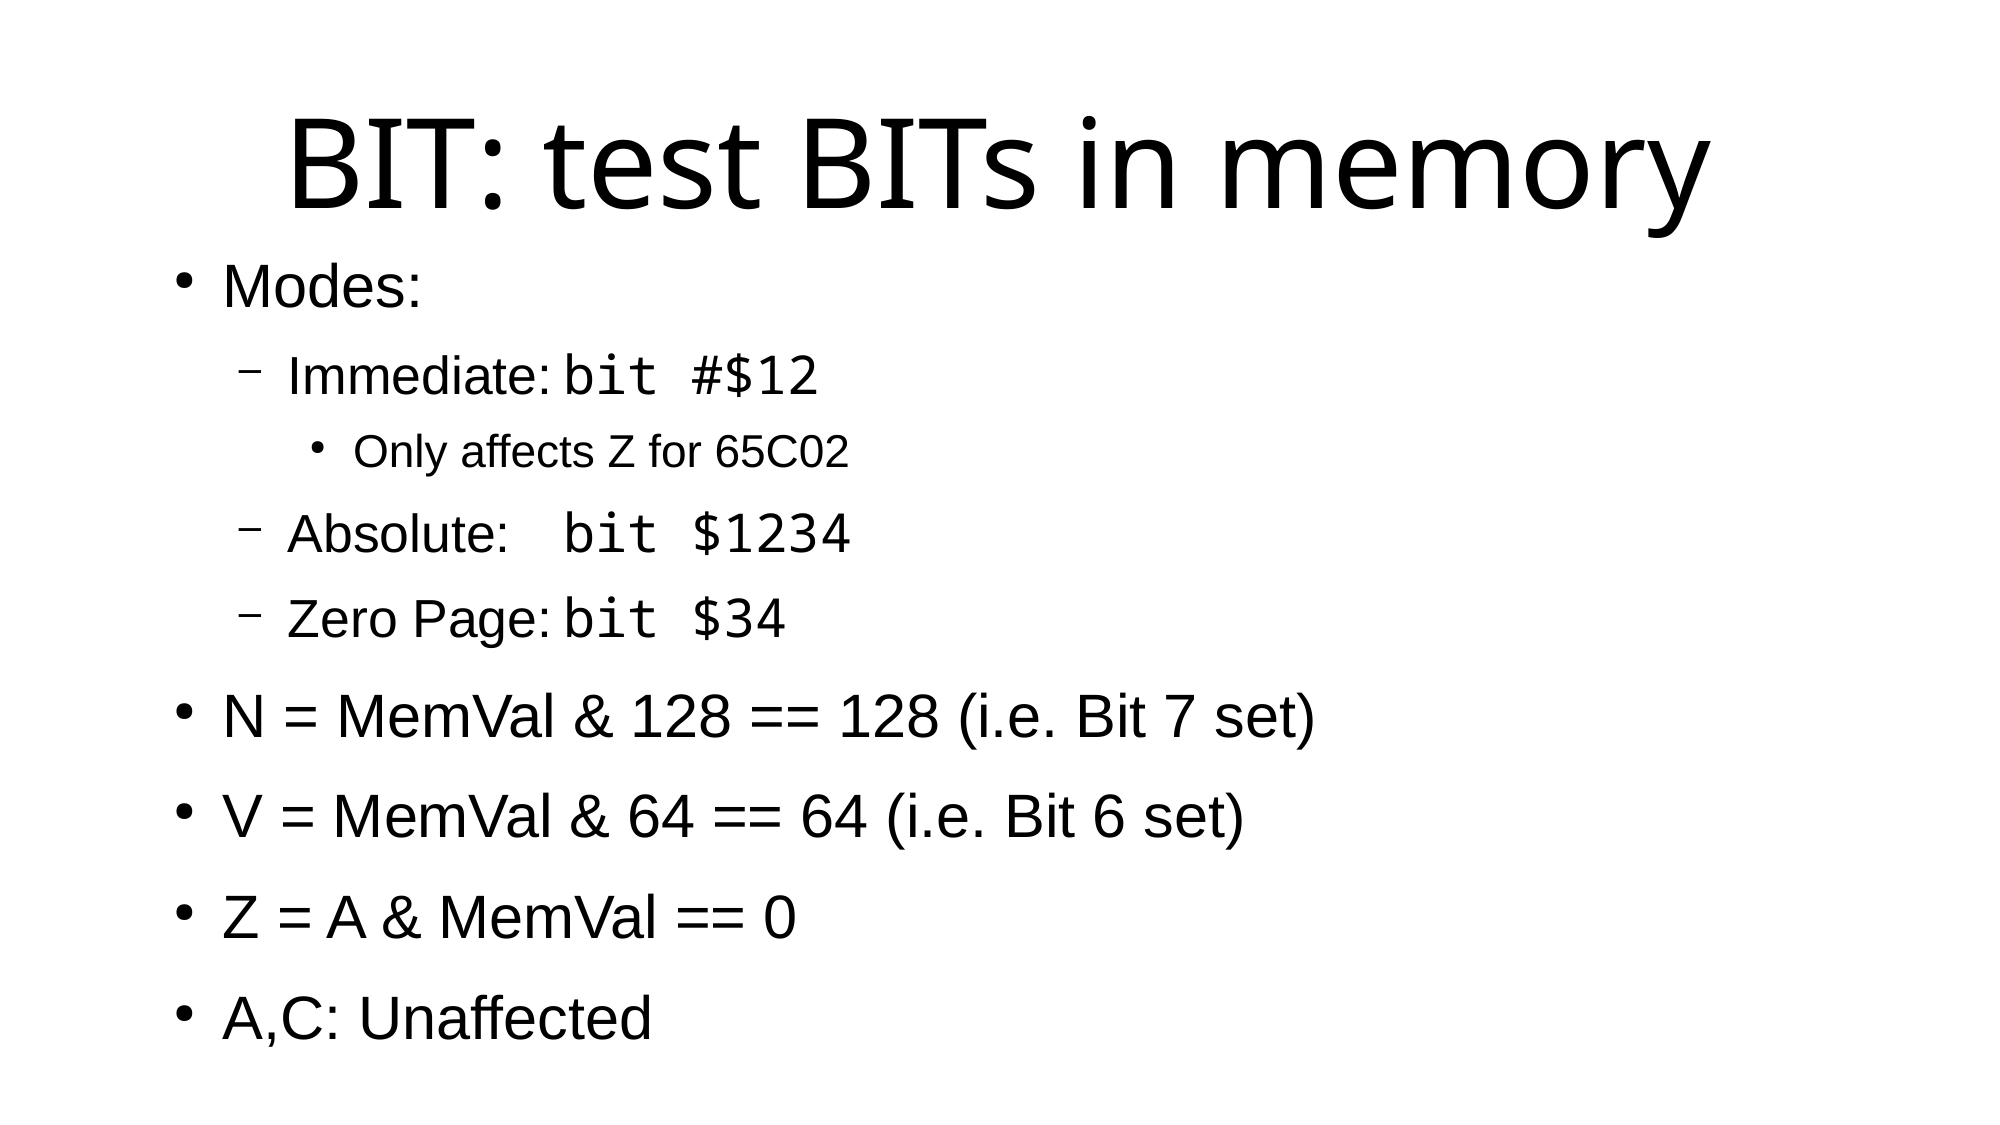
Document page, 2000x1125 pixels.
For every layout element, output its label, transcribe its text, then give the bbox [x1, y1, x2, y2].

list Modes: Immediate: bit #$12 Only affects Z for 65C02 Absolute: bit $1234 Zero Page: bit $34 N = MemVal & 128 == 128 (i.e. Bit 7 set) V = MemVal & 64 == 64 (i.e. Bit 6 set) Z = A & MemVal == 0 A,C: Unaffected [142, 278, 1868, 1064]
title BIT: test BITs in memory [30, 59, 1966, 278]
